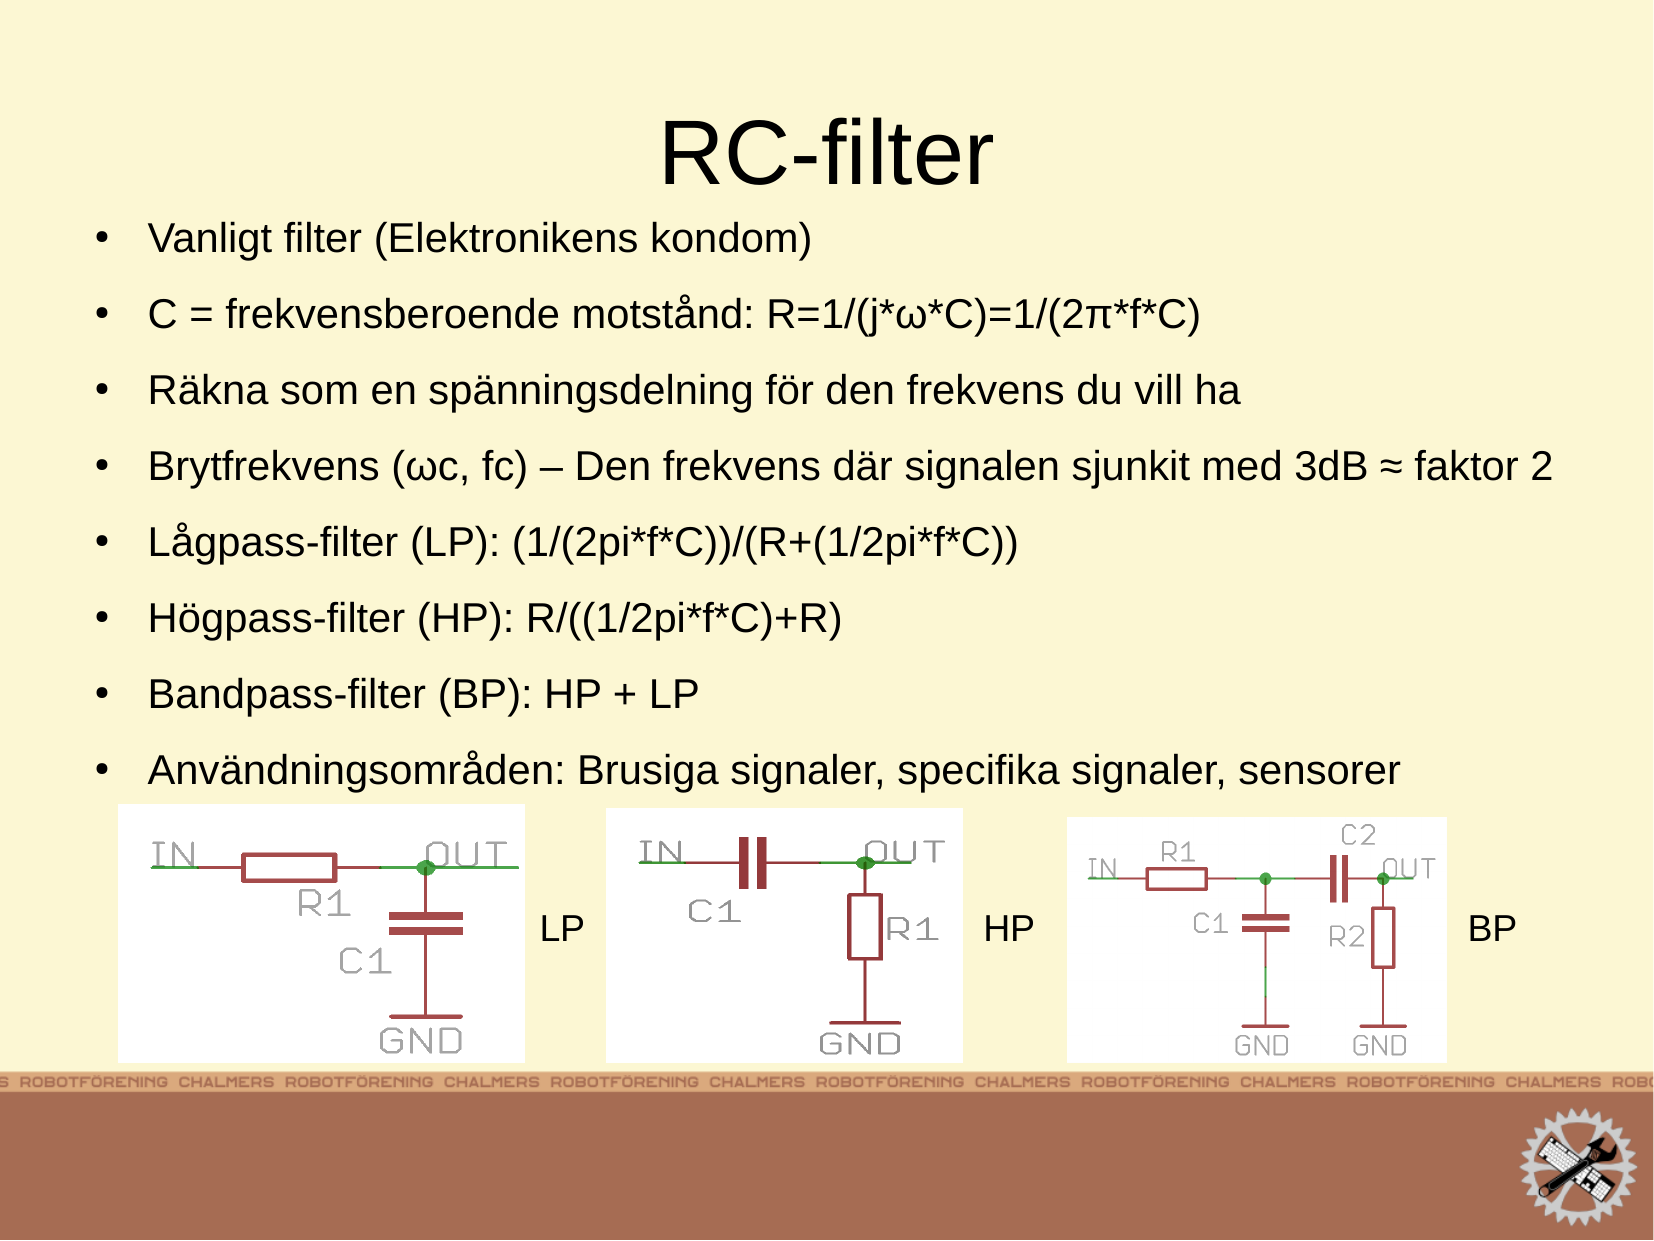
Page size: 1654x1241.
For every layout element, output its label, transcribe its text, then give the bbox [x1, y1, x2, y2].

text_box BP [1452, 899, 1630, 957]
title RC-filter [82, 49, 1571, 257]
text_box LP [524, 899, 703, 957]
text_box HP [968, 899, 1146, 957]
picture [0, 0, 1654, 1240]
list Vanligt filter (Elektronikens kondom) C = frekvensberoende motstånd: R=1/(j*ω*C)=1/(2π*f*C) Räkna som en spänningsdelning för den frekvens du vill ha Brytfrekvens (ωc, fc) – Den frekvens där signalen sjunkit med 3dB ≈ faktor 2 Lågpass-filter (LP): (1/(2pi*f*C))/(R+(1/2pi*f*C)) Högpass-filter (HP): R/((1/2pi*f*C)+R) Bandpass-filter (BP): HP + LP Användningsområden: Brusiga signaler, specifika signaler, sensorer [76, 215, 1565, 1034]
